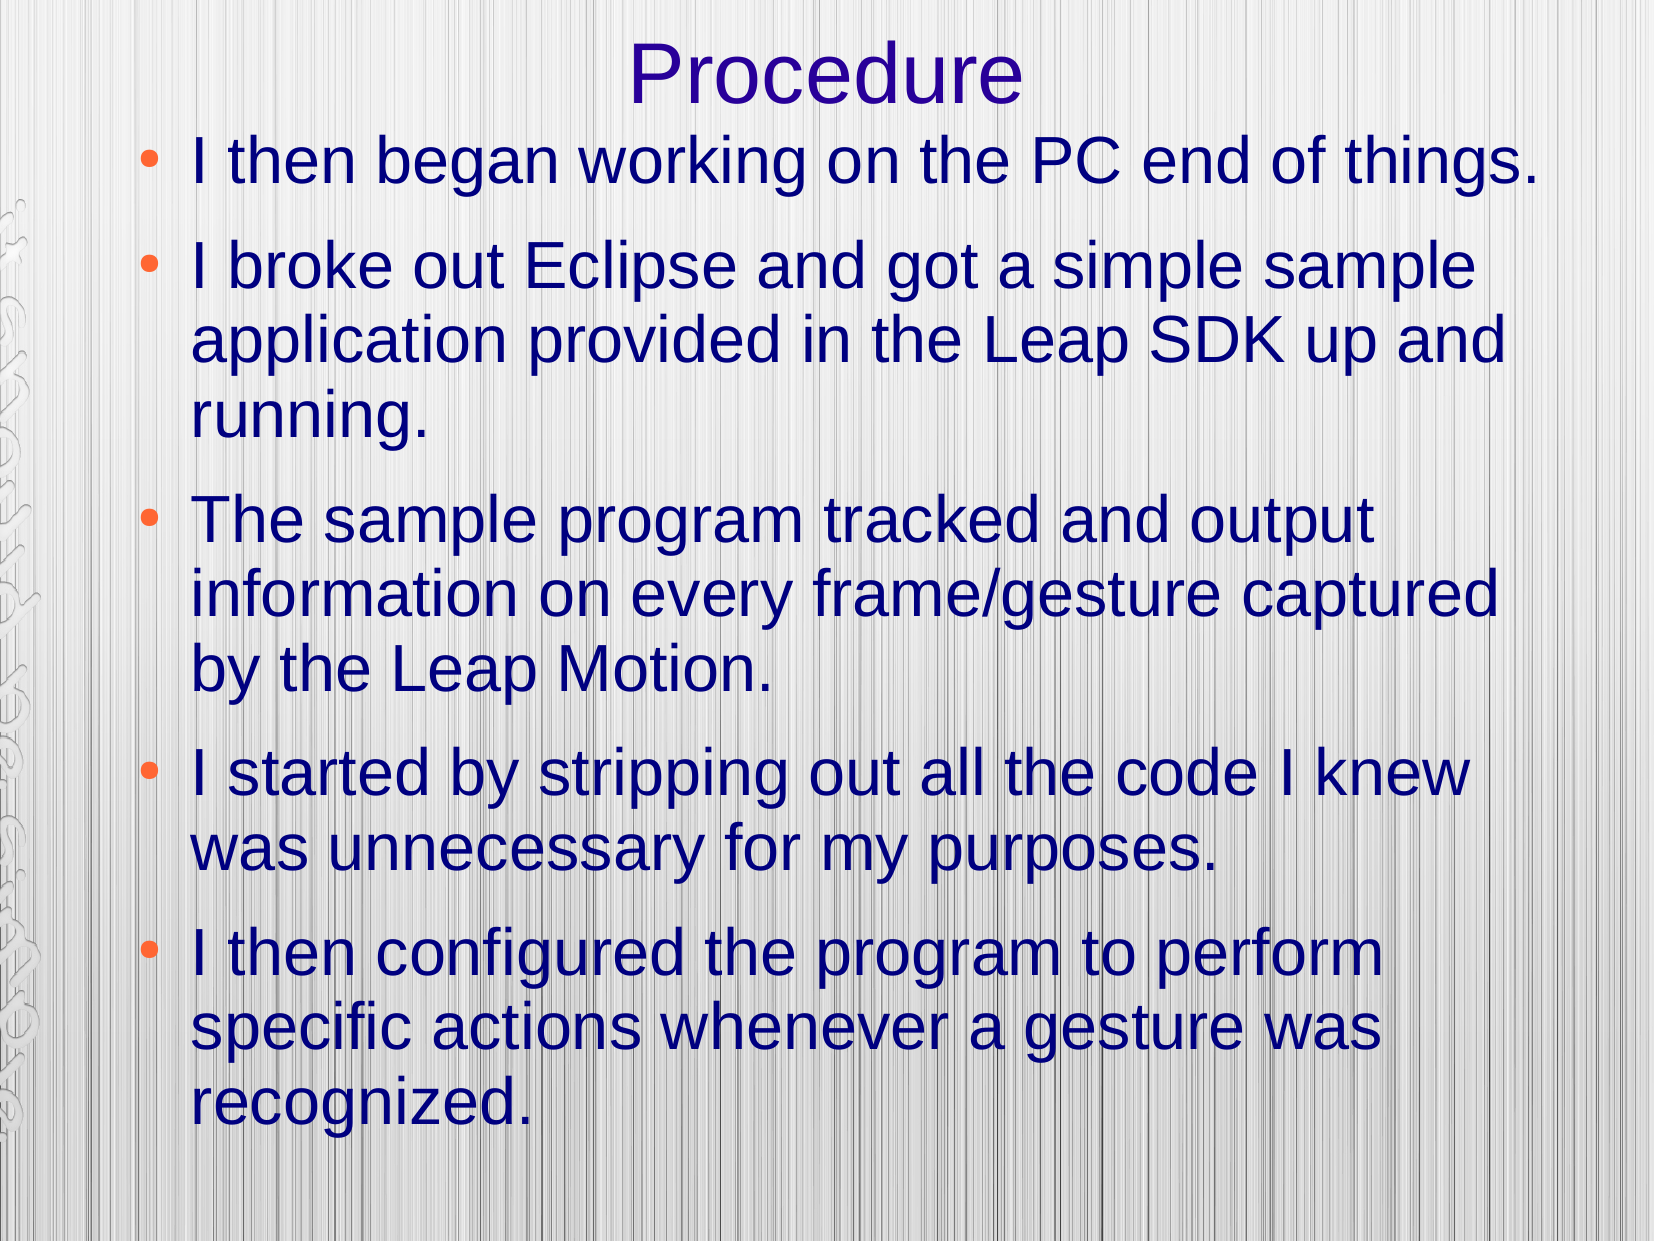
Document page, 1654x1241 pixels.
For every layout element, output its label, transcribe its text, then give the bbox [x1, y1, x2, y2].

list I then began working on the PC end of things. I broke out Eclipse and got a simple sample application provided in the Leap SDK up and running. The sample program tracked and output information on every frame/gesture captured by the Leap Motion. I started by stripping out all the code I knew was unnecessary for my purposes. I then configured the program to perform specific actions whenever a gesture was recognized. [120, 123, 1573, 1139]
picture [0, 0, 1654, 1241]
title Procedure [82, 0, 1571, 178]
